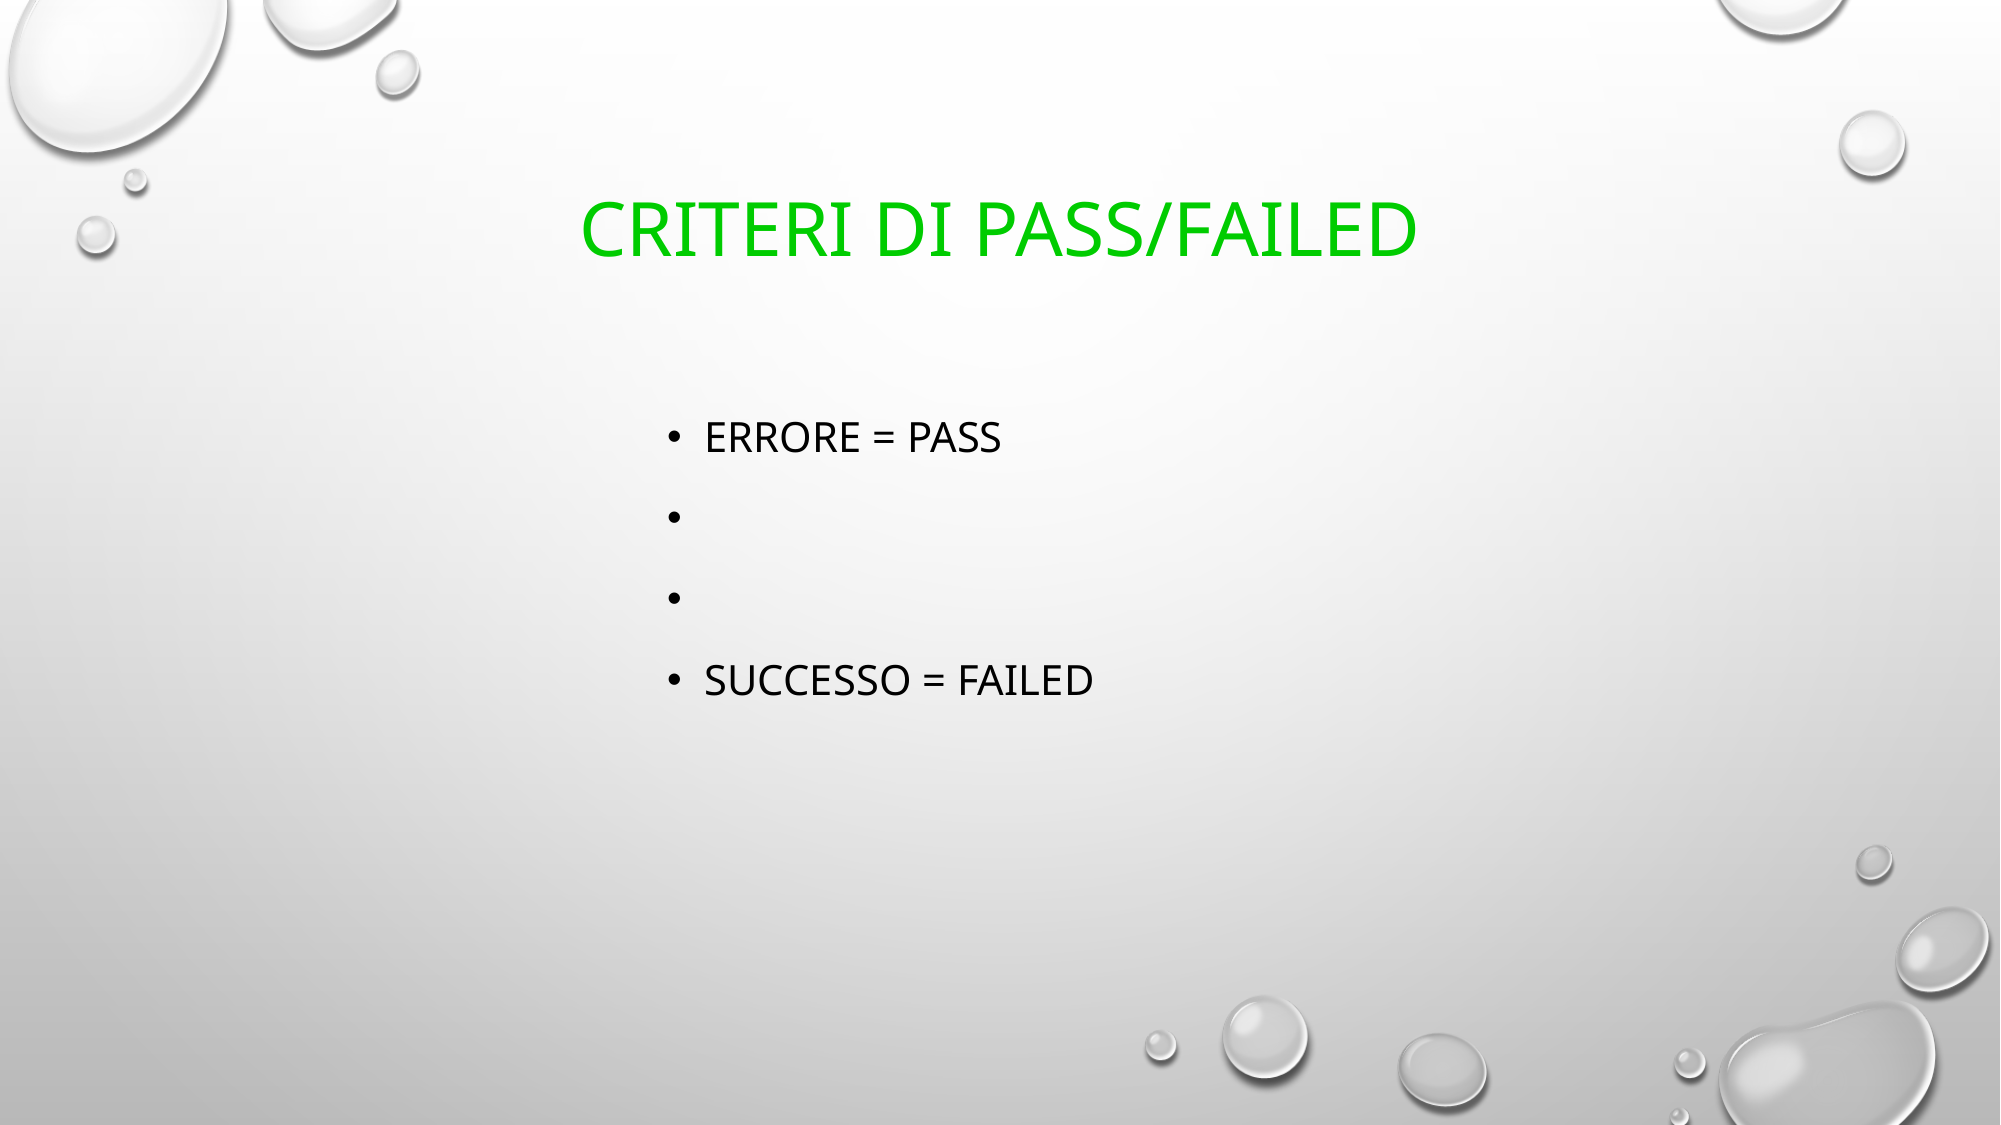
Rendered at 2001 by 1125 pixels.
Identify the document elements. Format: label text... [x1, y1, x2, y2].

title Criteri di Pass/Failed [149, 101, 1851, 364]
list Errore = Pass Successo = failed [652, 393, 1164, 887]
